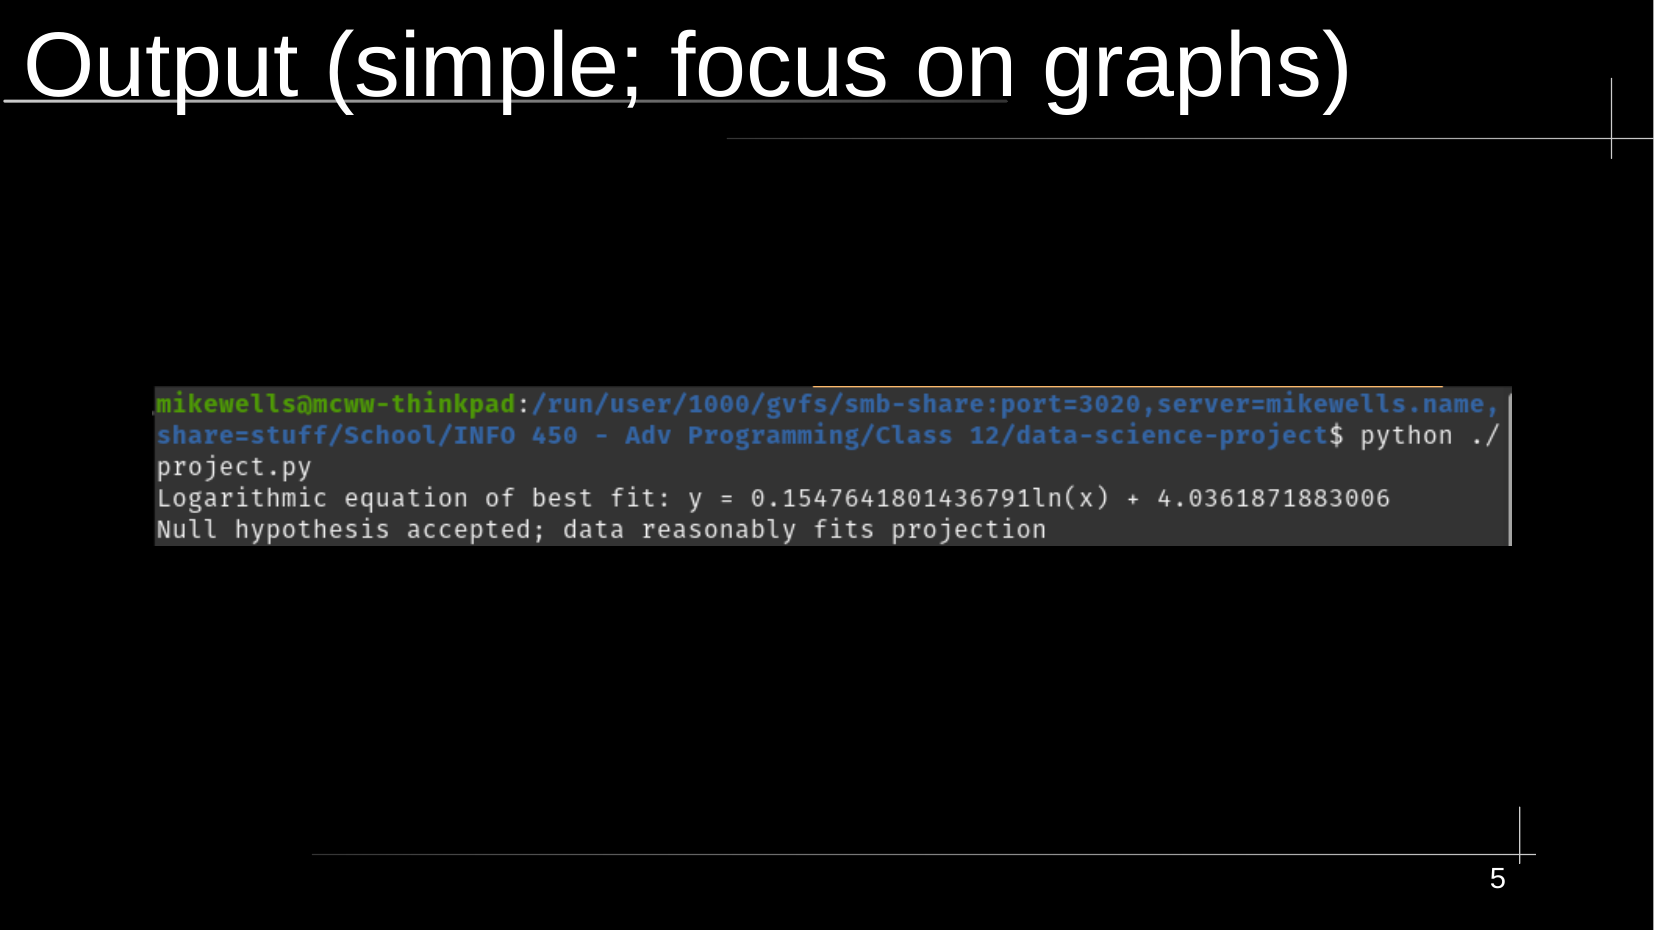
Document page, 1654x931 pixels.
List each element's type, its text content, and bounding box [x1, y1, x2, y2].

picture [152, 386, 1512, 547]
title Output (simple; focus on graphs) [23, 11, 1589, 119]
